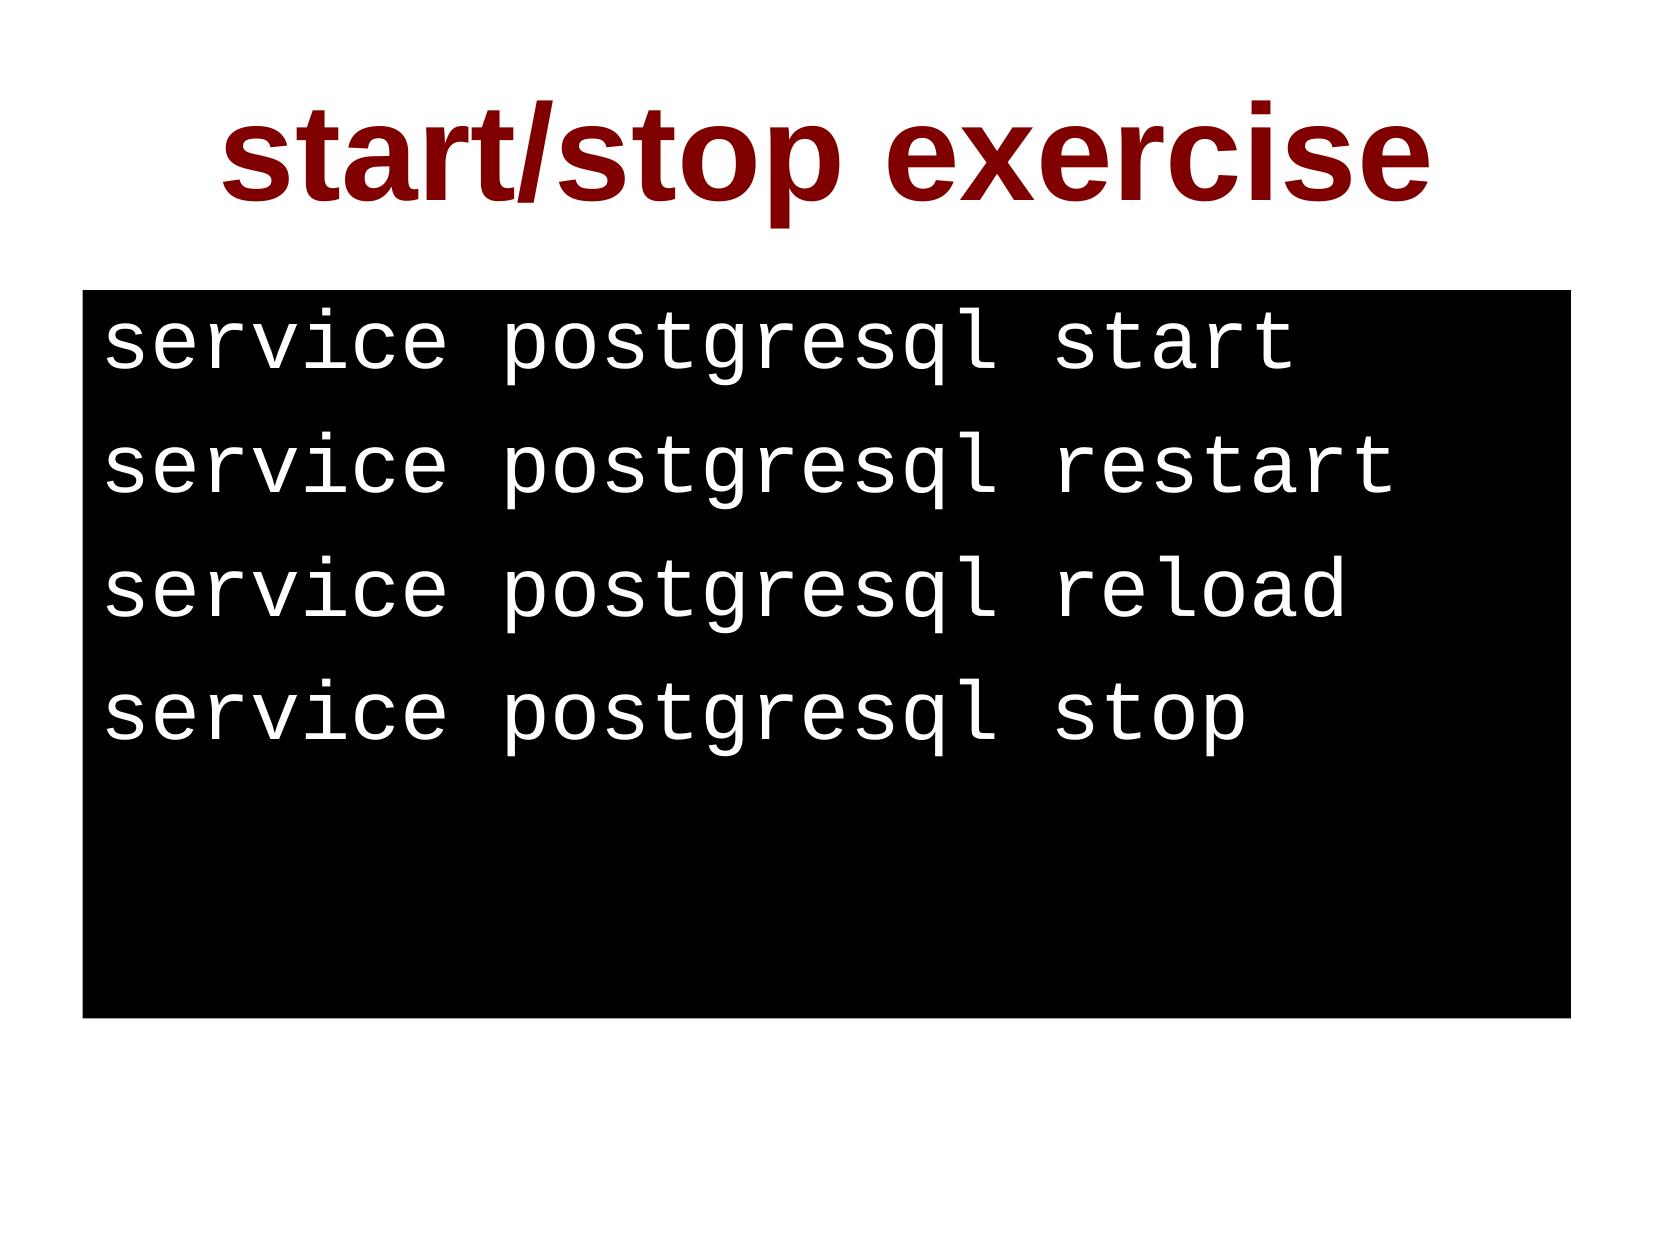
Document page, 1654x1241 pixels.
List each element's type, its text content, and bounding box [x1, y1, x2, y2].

list service postgresql start service postgresql restart service postgresql reload service postgresql stop [82, 290, 1571, 1019]
title start/stop exercise [82, 49, 1571, 257]
